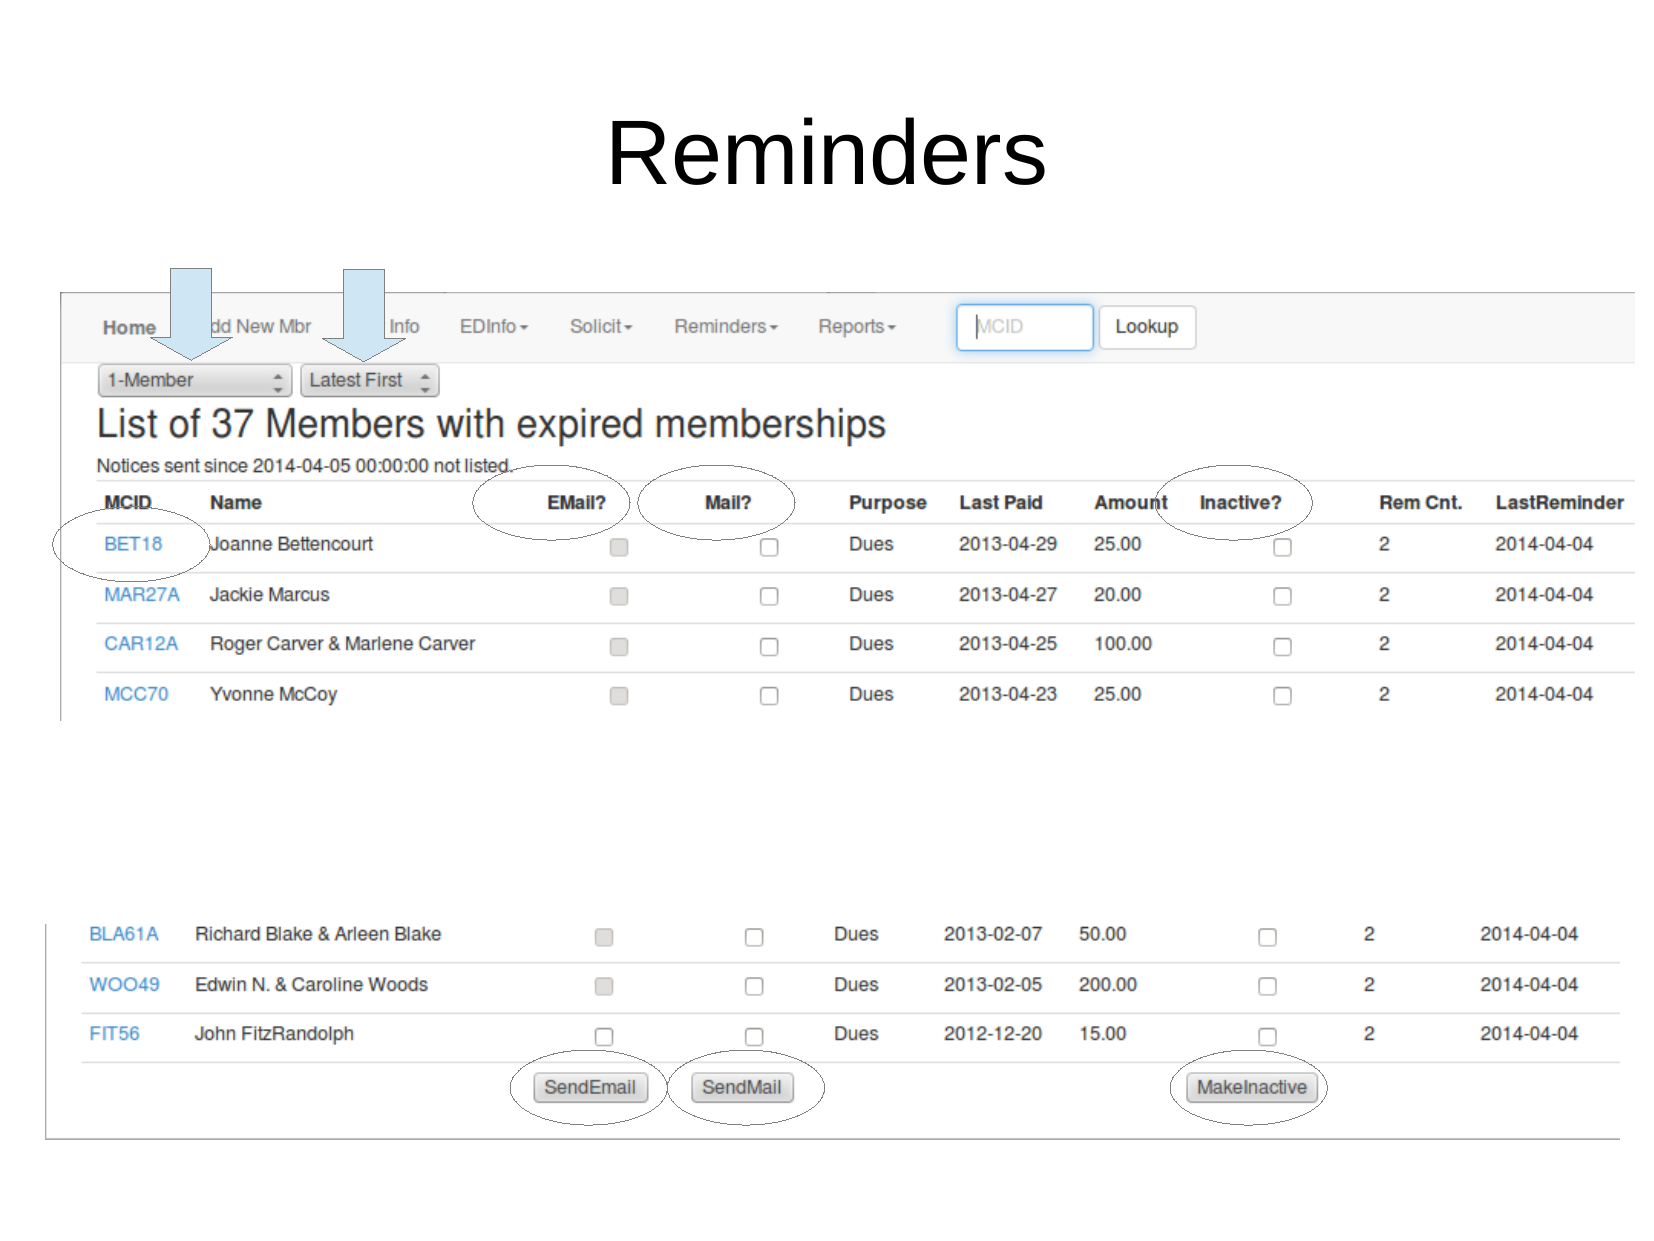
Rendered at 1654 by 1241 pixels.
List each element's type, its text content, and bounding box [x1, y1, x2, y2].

text_box [510, 1050, 825, 1126]
text_box [1170, 1050, 1328, 1126]
text_box [150, 268, 233, 361]
text_box [52, 506, 211, 582]
picture [45, 924, 1620, 1141]
text_box [637, 465, 796, 541]
text_box [322, 269, 406, 362]
text_box [1155, 465, 1313, 541]
title Reminders [82, 49, 1571, 257]
text_box [472, 465, 631, 541]
picture [60, 292, 1636, 721]
